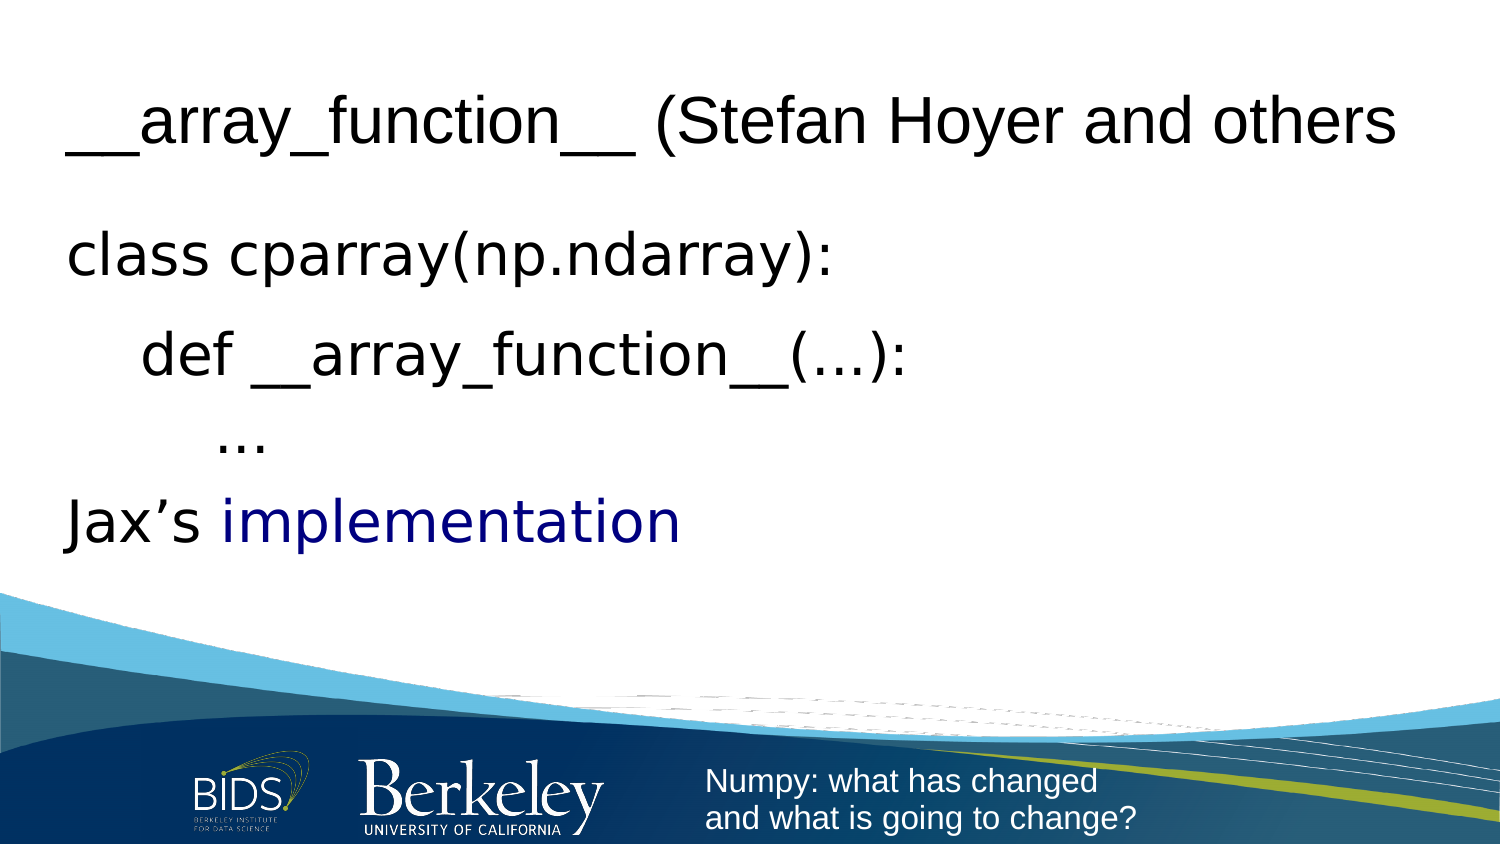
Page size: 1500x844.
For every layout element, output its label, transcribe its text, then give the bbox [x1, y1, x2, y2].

text_box [1216, 765, 1456, 836]
list class cparray(np.ndarray): def __array_function__(...): ... Jax’s implementation [51, 201, 1449, 586]
text_box Numpy: what has changed and what is going to change? [690, 754, 1216, 844]
title __array_function__ (Stefan Hoyer and others [51, 67, 1449, 167]
picture [176, 733, 324, 844]
picture [0, 593, 1500, 844]
